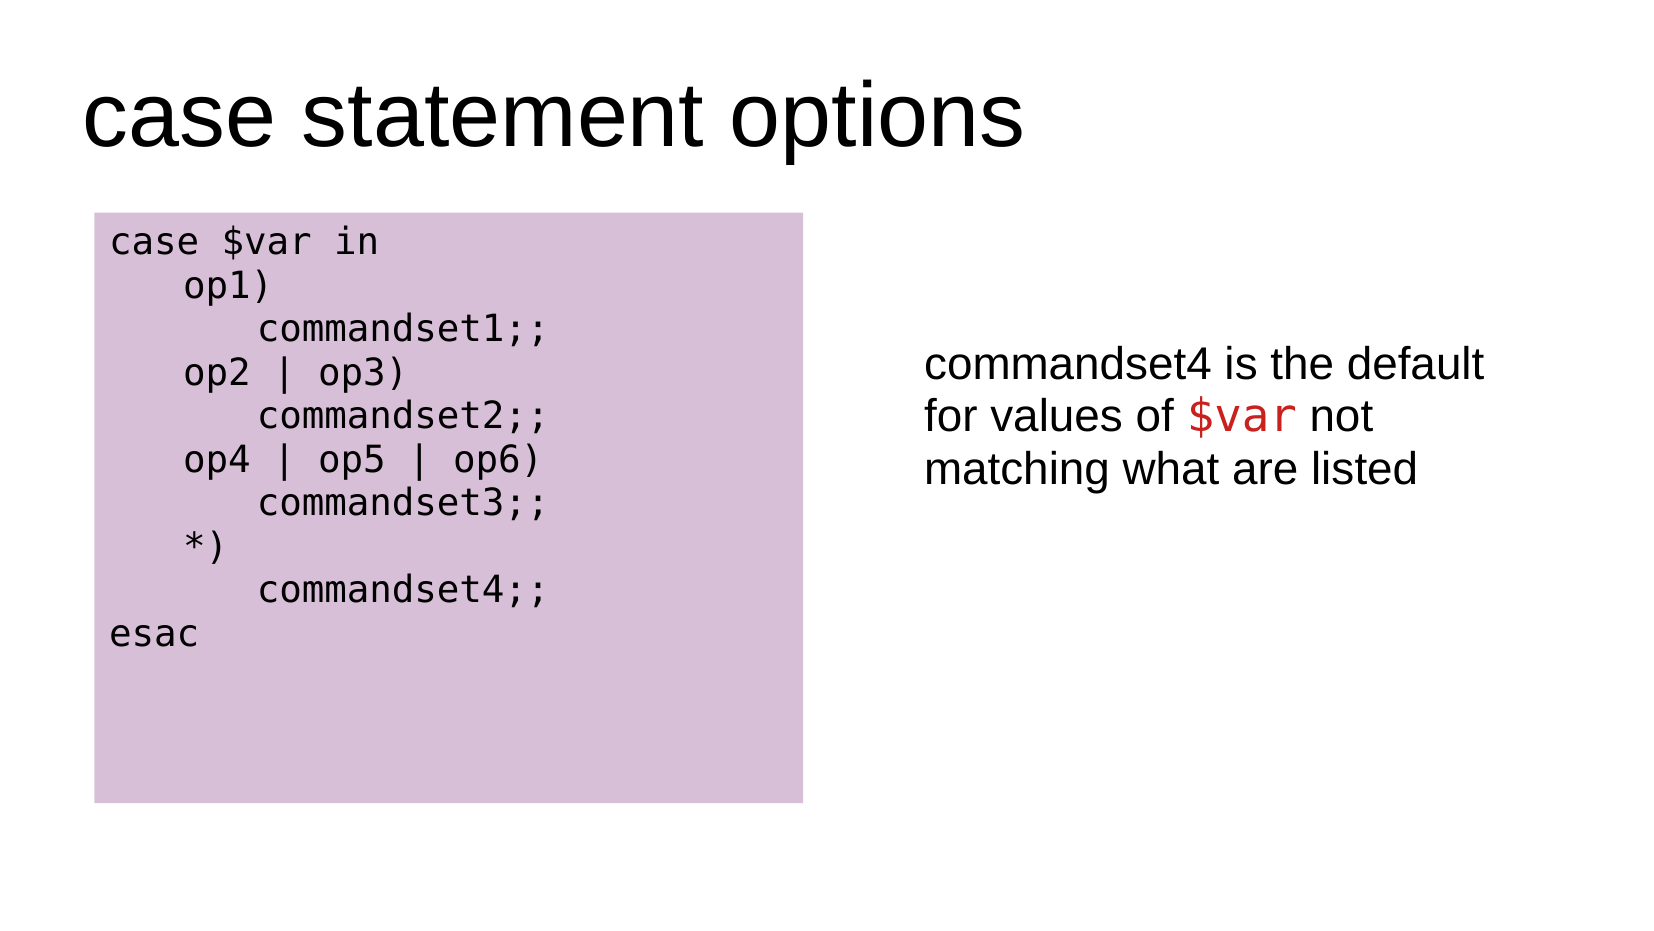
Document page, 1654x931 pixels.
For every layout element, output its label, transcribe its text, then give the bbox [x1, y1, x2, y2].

title case statement options [82, 37, 1571, 193]
text_box case $var in op1) commandset1;; op2 | op3) commandset2;; op4 | op5 | op6) commandset3;; *) commandset4;; esac [94, 212, 804, 804]
text_box commandset4 is the default for values of $var not matching what are listed [909, 330, 1524, 502]
